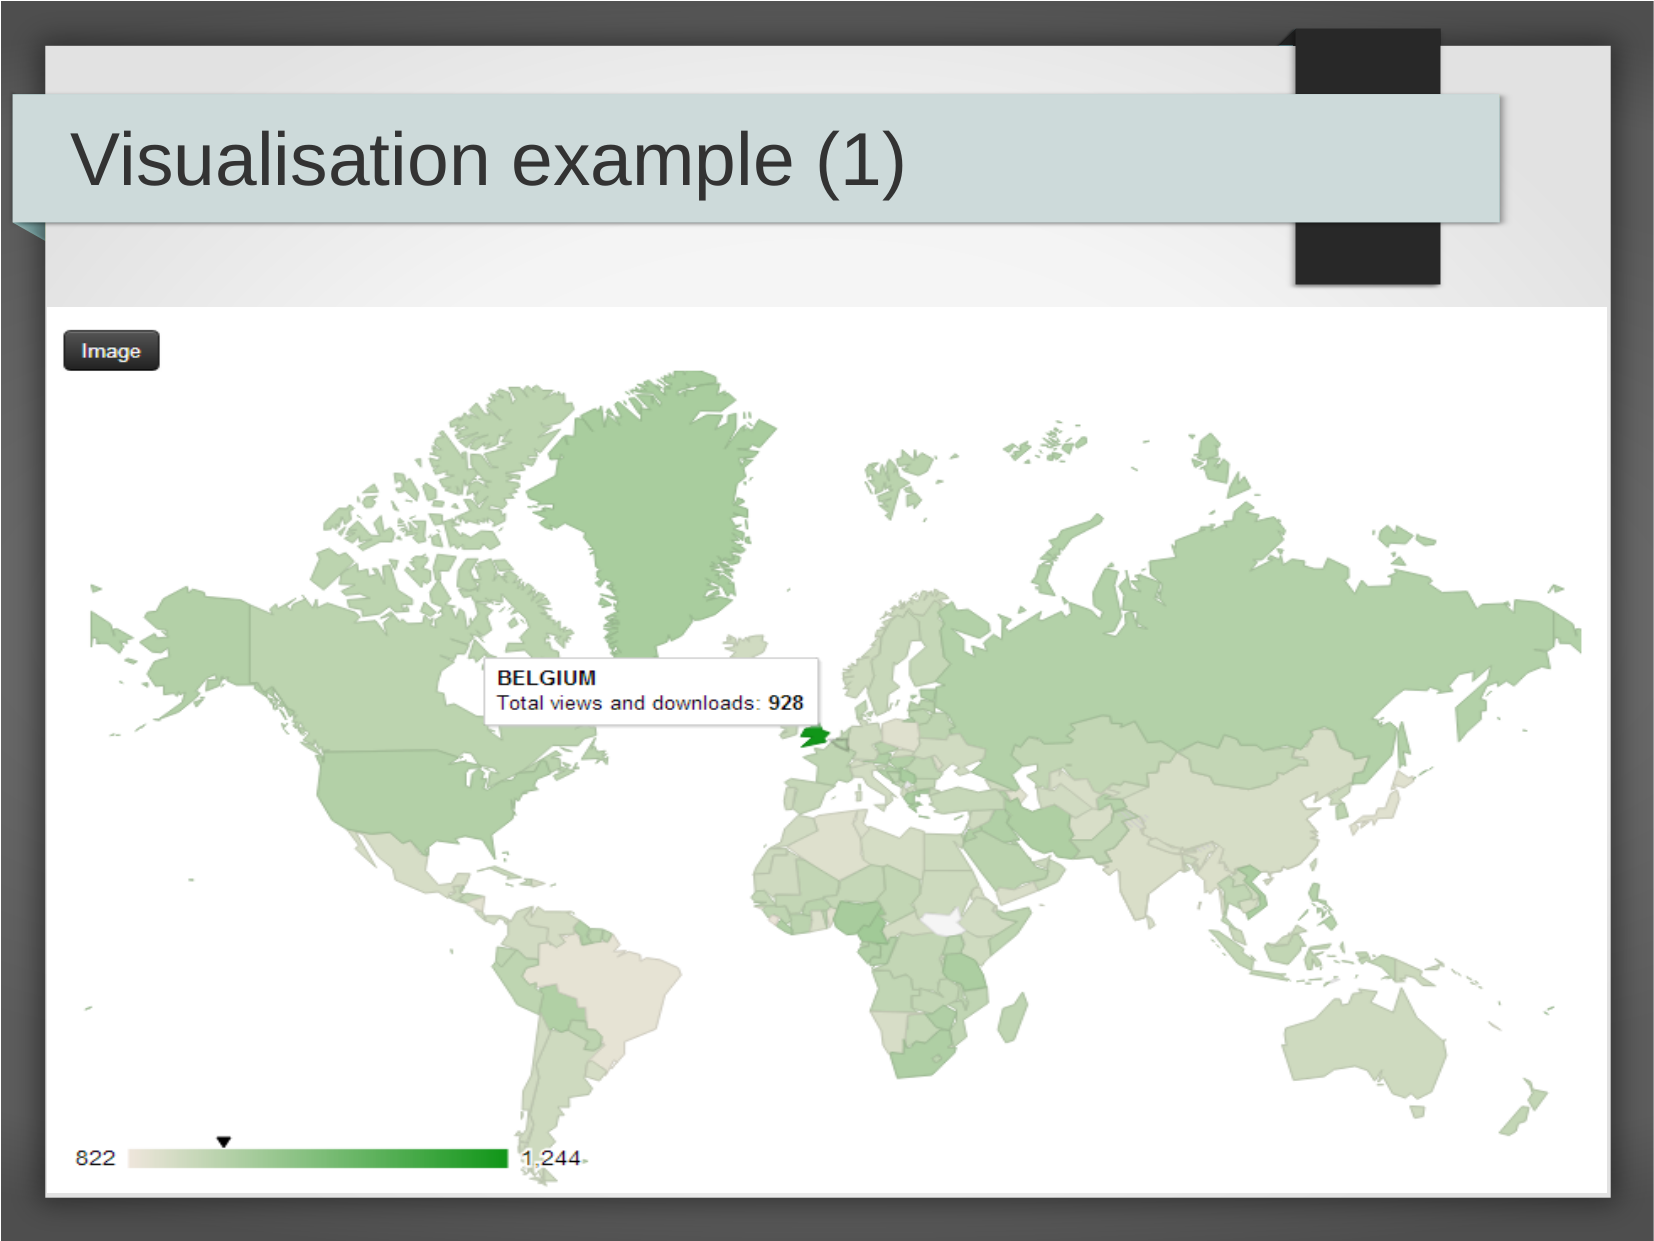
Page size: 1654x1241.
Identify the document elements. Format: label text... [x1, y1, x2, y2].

title Visualisation example (1) [70, 106, 1229, 213]
picture [1, 1, 1654, 1241]
